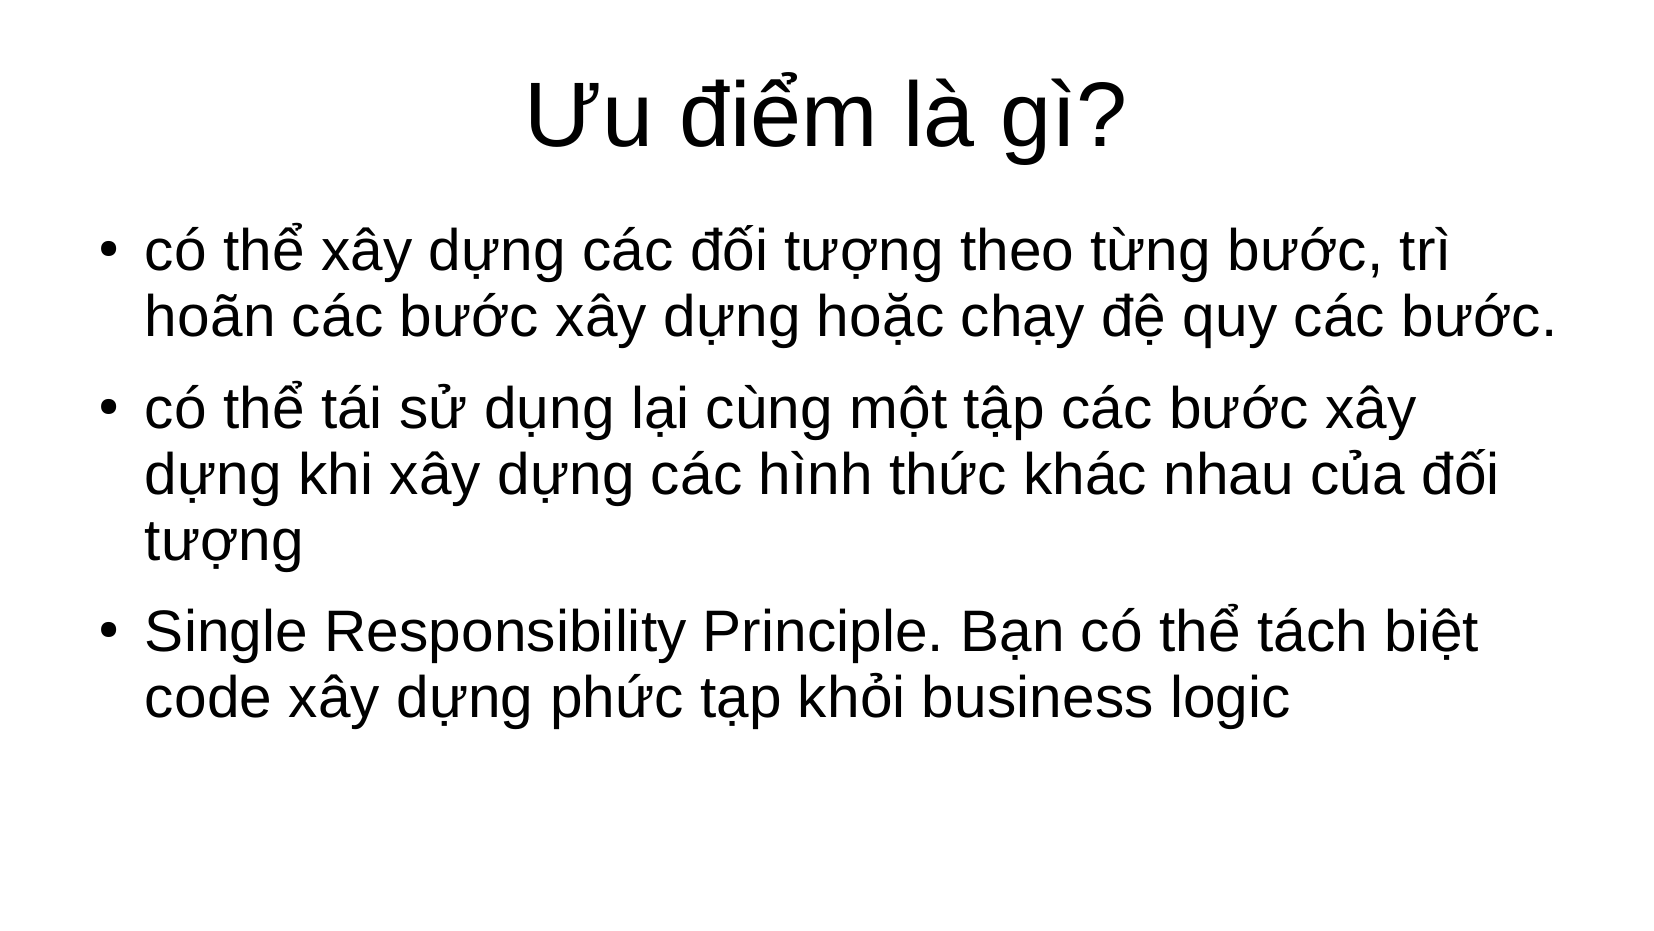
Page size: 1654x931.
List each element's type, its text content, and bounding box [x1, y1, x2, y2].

title Ưu điểm là gì? [82, 37, 1571, 193]
list có thể xây dựng các đối tượng theo từng bước, trì hoãn các bước xây dựng hoặc chạy đệ quy các bước. có thể tái sử dụng lại cùng một tập các bước xây dựng khi xây dựng các hình thức khác nhau của đối tượng Single Responsibility Principle. Bạn có thể tách biệt code xây dựng phức tạp khỏi business logic [82, 217, 1571, 758]
